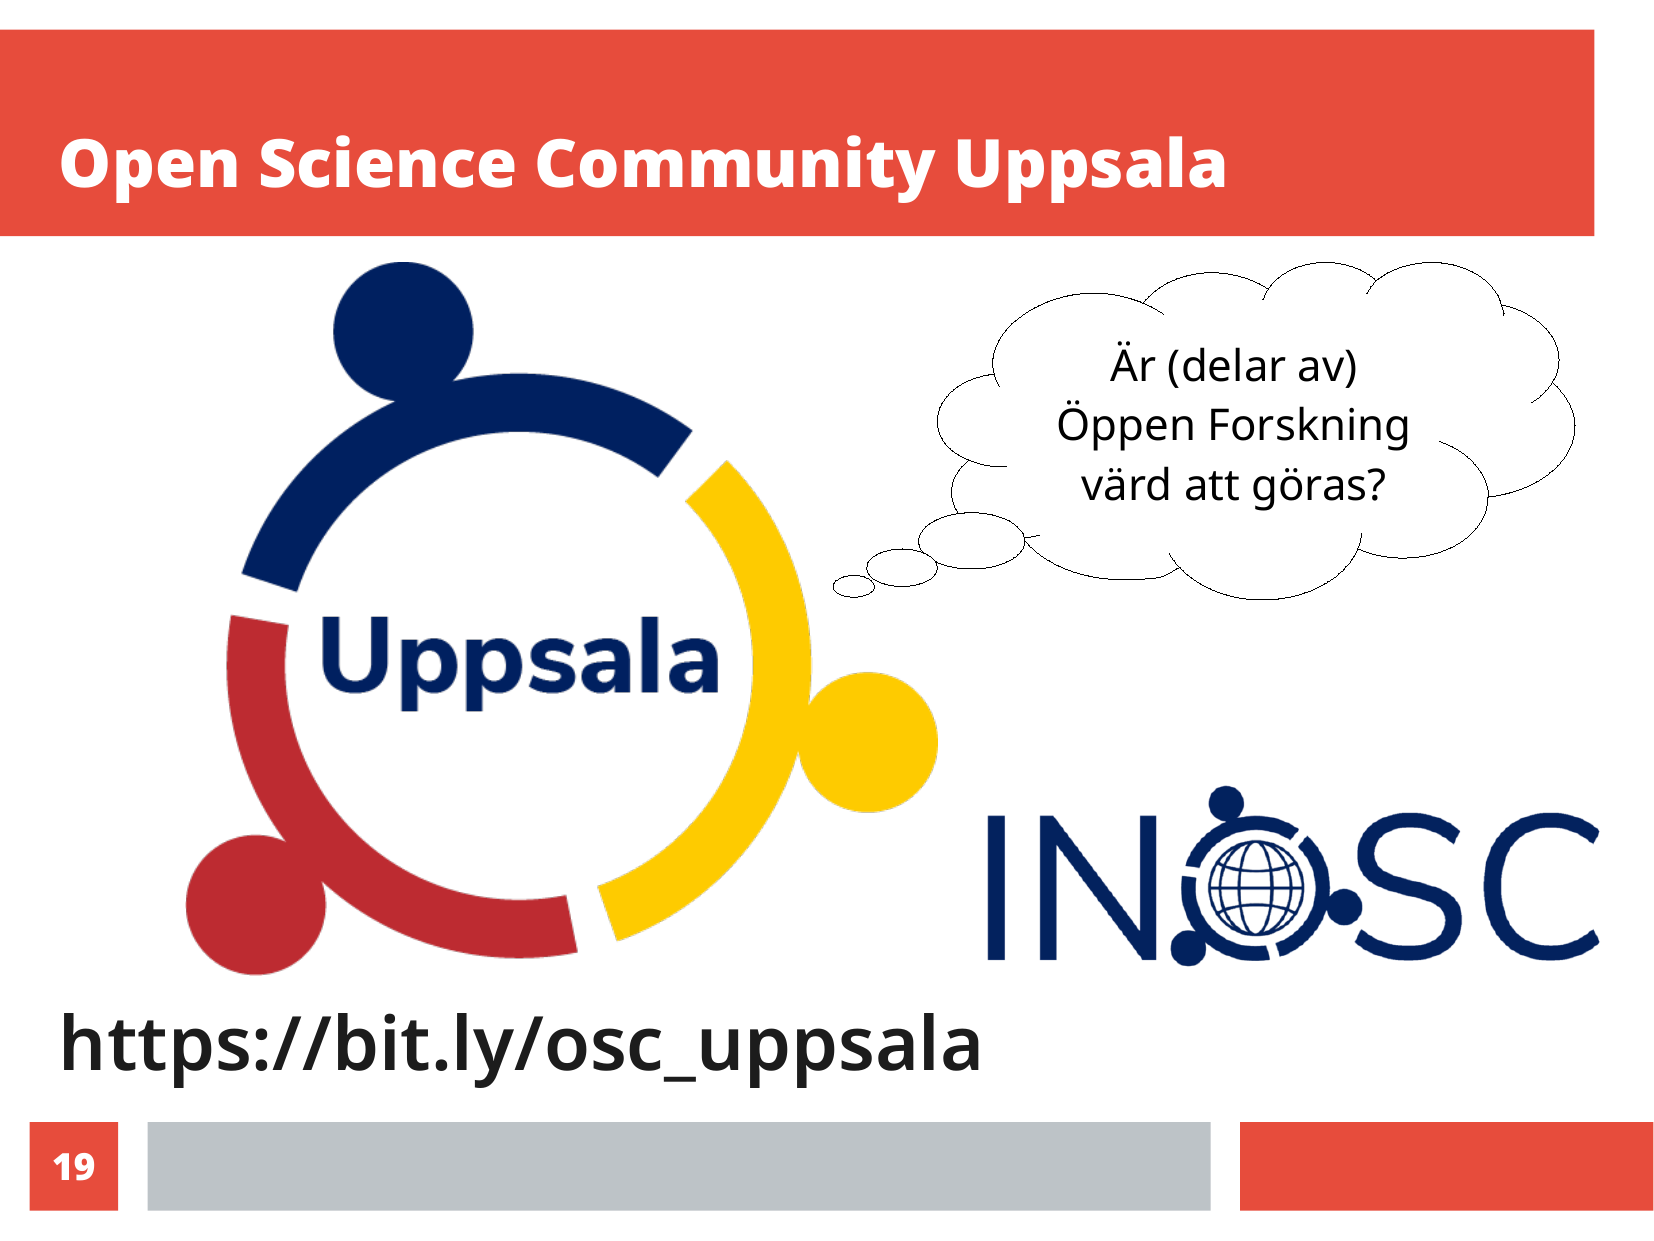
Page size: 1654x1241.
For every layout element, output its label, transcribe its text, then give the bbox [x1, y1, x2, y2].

text_box Är (delar av) Öppen Forskning värd att göras? [866, 262, 1576, 600]
title Open Science Community Uppsala [59, 59, 1595, 207]
picture [185, 262, 938, 976]
list https://bit.ly/osc_uppsala [59, 990, 1565, 1093]
text_box Är (delar av) Öppen Forskning värd att göras? [833, 575, 875, 598]
picture [975, 783, 1613, 976]
